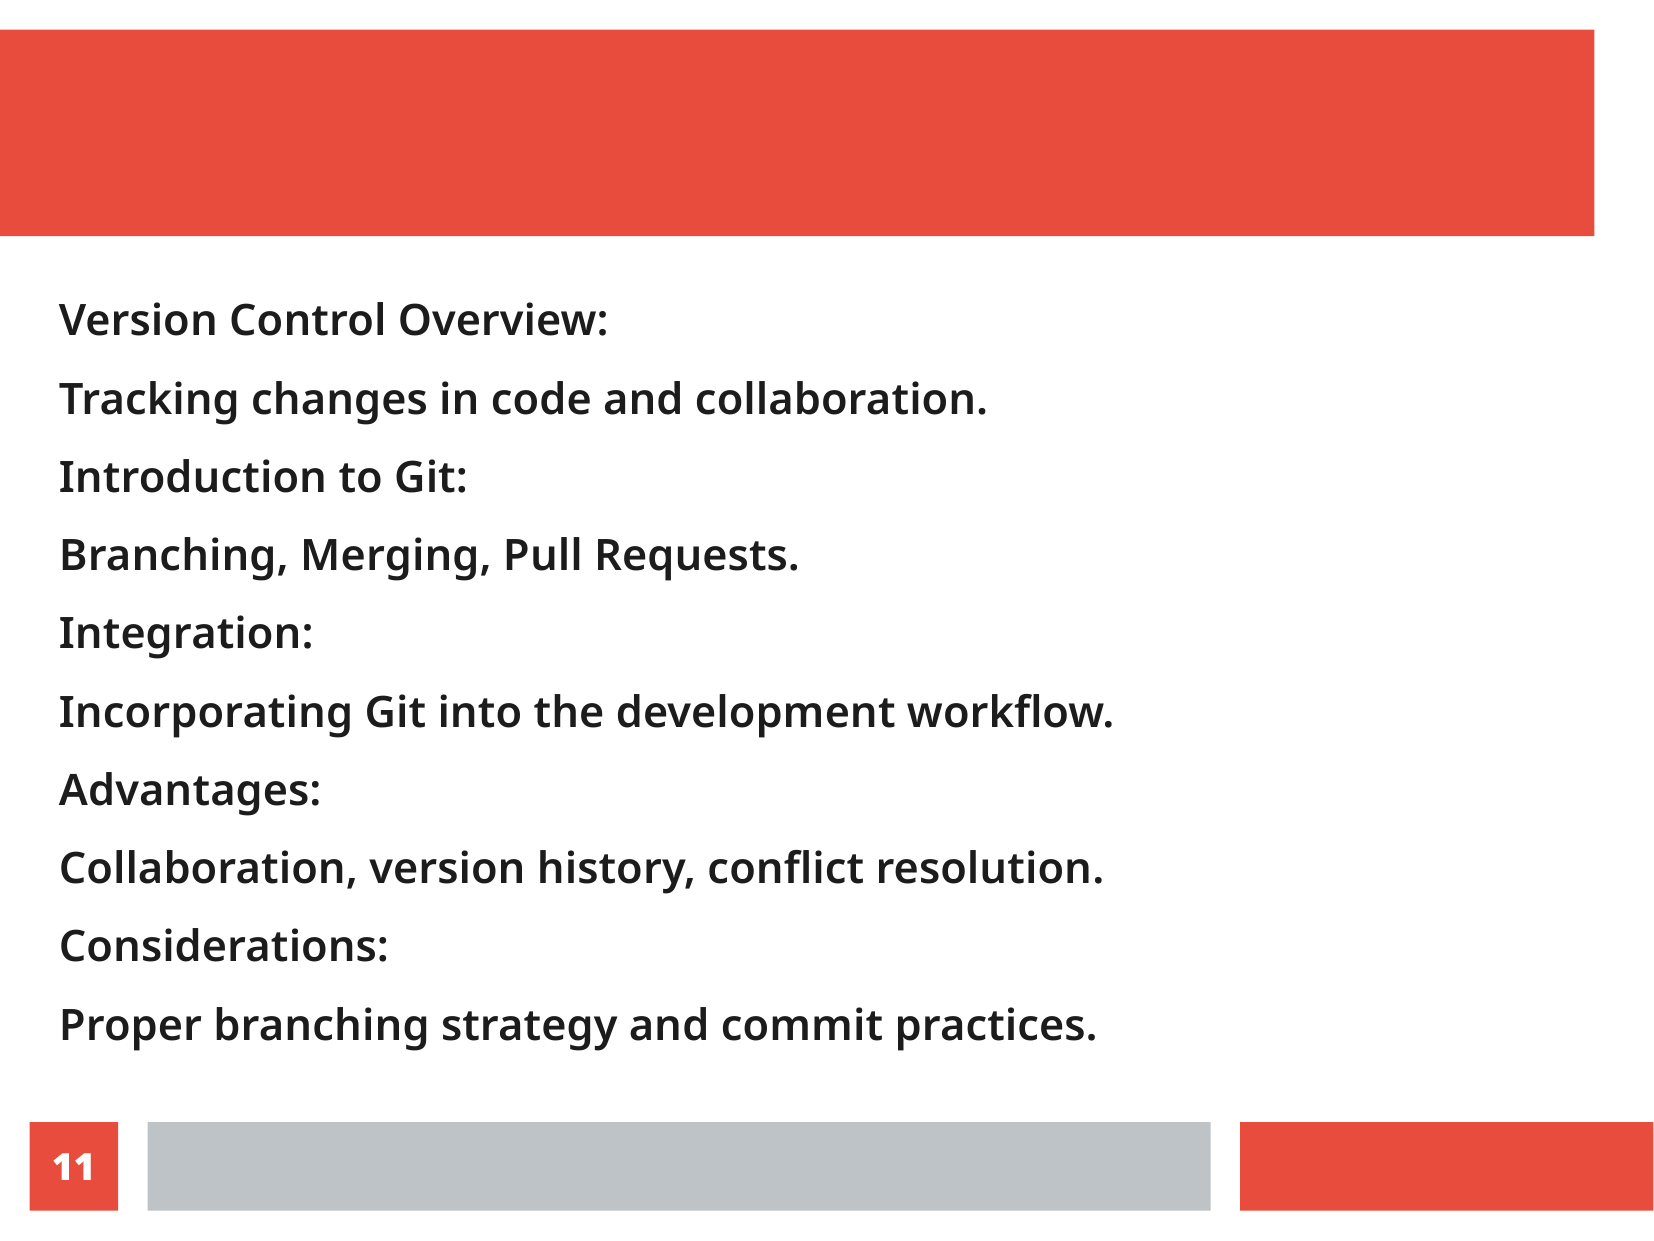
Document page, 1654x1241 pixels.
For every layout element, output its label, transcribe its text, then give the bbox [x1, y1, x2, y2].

list Version Control Overview: Tracking changes in code and collaboration. Introduction to Git: Branching, Merging, Pull Requests. Integration: Incorporating Git into the development workflow. Advantages: Collaboration, version history, conflict resolution. Considerations: Proper branching strategy and commit practices. [59, 289, 1565, 1058]
